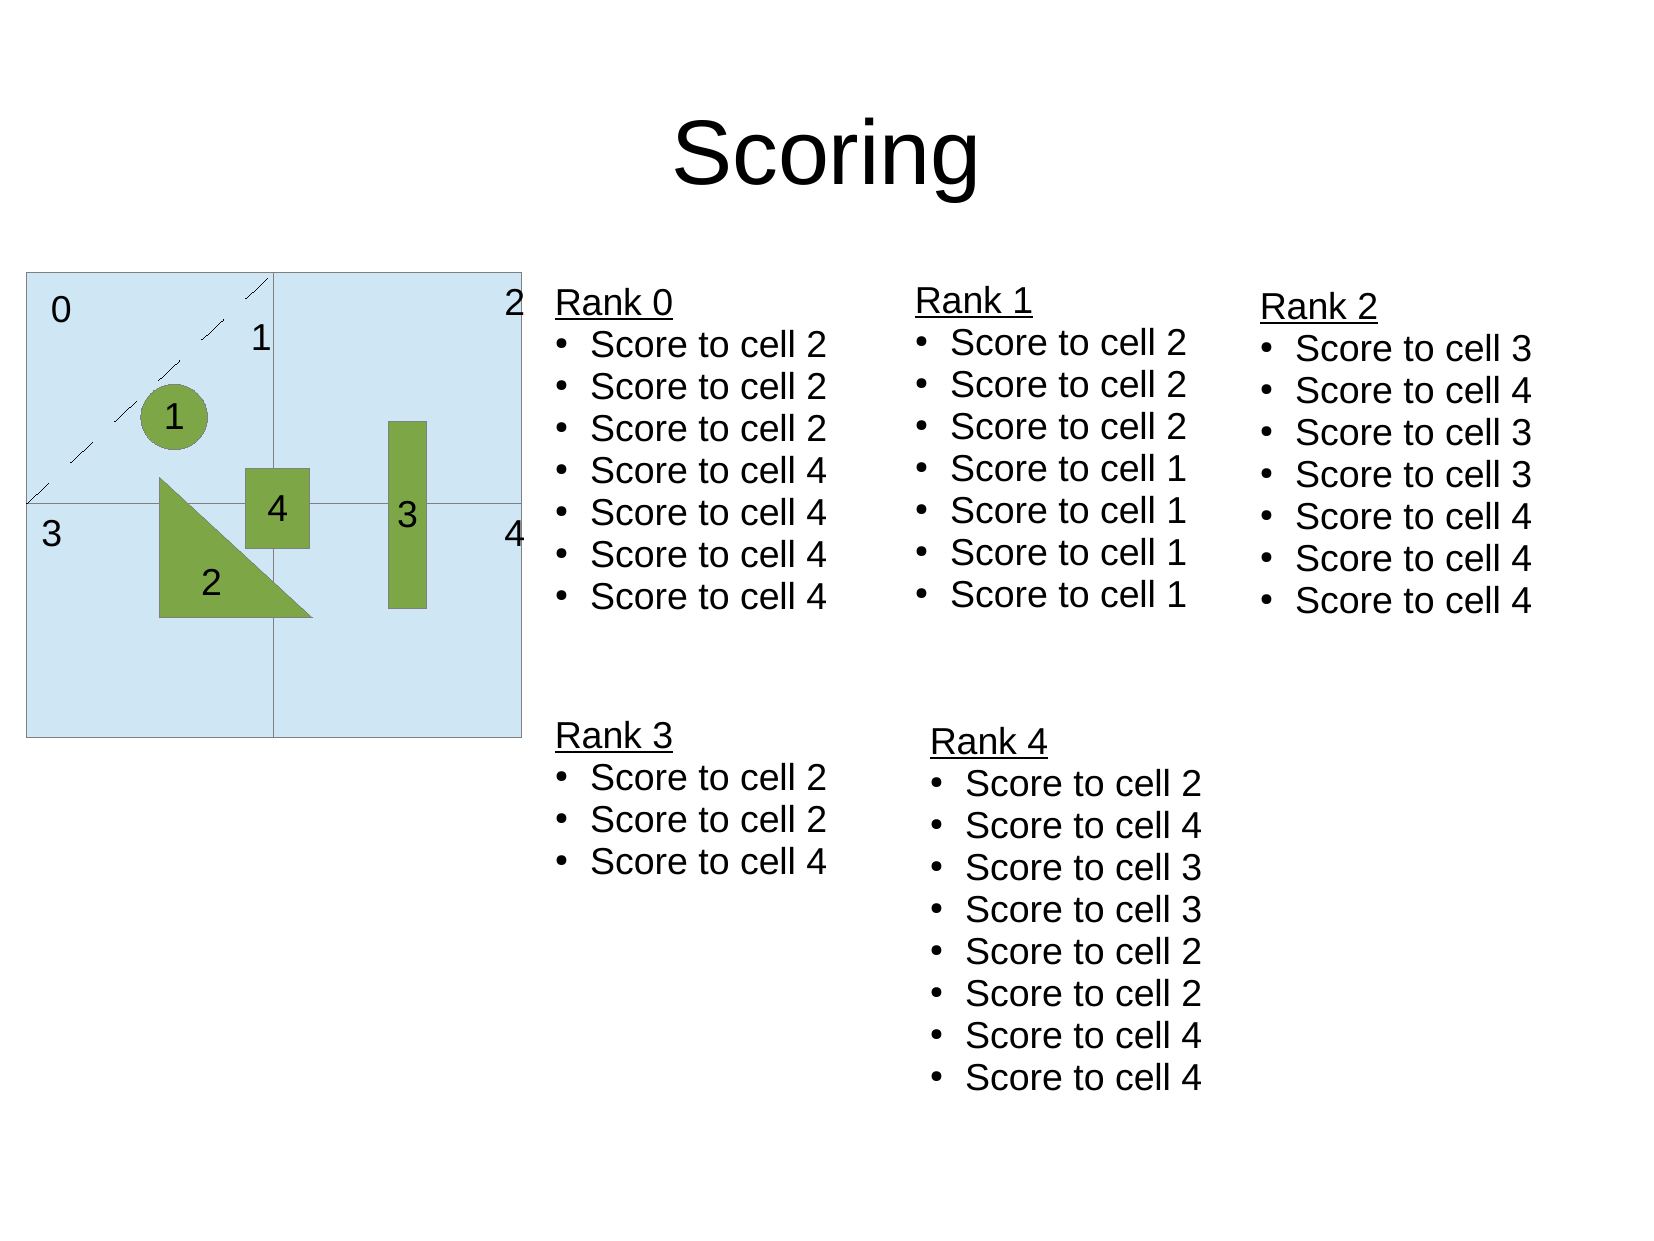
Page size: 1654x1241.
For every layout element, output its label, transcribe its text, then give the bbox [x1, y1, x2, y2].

text_box Rank 0 Score to cell 2 Score to cell 2 Score to cell 2 Score to cell 4 Score to cell 4 Score to cell 4 Score to cell 4 [540, 274, 886, 707]
text_box 3 [26, 505, 78, 563]
text_box 4 [245, 468, 310, 549]
text_box 0 [36, 281, 87, 339]
text_box [26, 272, 522, 738]
text_box 2 [489, 274, 540, 331]
text_box Rank 1 Score to cell 2 Score to cell 2 Score to cell 2 Score to cell 1 Score to cell 1 Score to cell 1 Score to cell 1 [900, 272, 1246, 749]
text_box Rank 4 Score to cell 2 Score to cell 4 Score to cell 3 Score to cell 3 Score to cell 2 Score to cell 2 Score to cell 4 Score to cell 4 [915, 713, 1261, 1233]
text_box 1 [140, 384, 208, 450]
text_box 4 [489, 505, 540, 563]
text_box 2 [159, 477, 313, 618]
text_box Rank 3 Score to cell 2 Score to cell 2 Score to cell 4 [540, 707, 886, 1111]
text_box 3 [388, 421, 427, 609]
text_box 1 [236, 309, 287, 367]
title Scoring [82, 49, 1571, 257]
text_box Rank 2 Score to cell 3 Score to cell 4 Score to cell 3 Score to cell 3 Score to cell 4 Score to cell 4 Score to cell 4 [1245, 278, 1591, 756]
